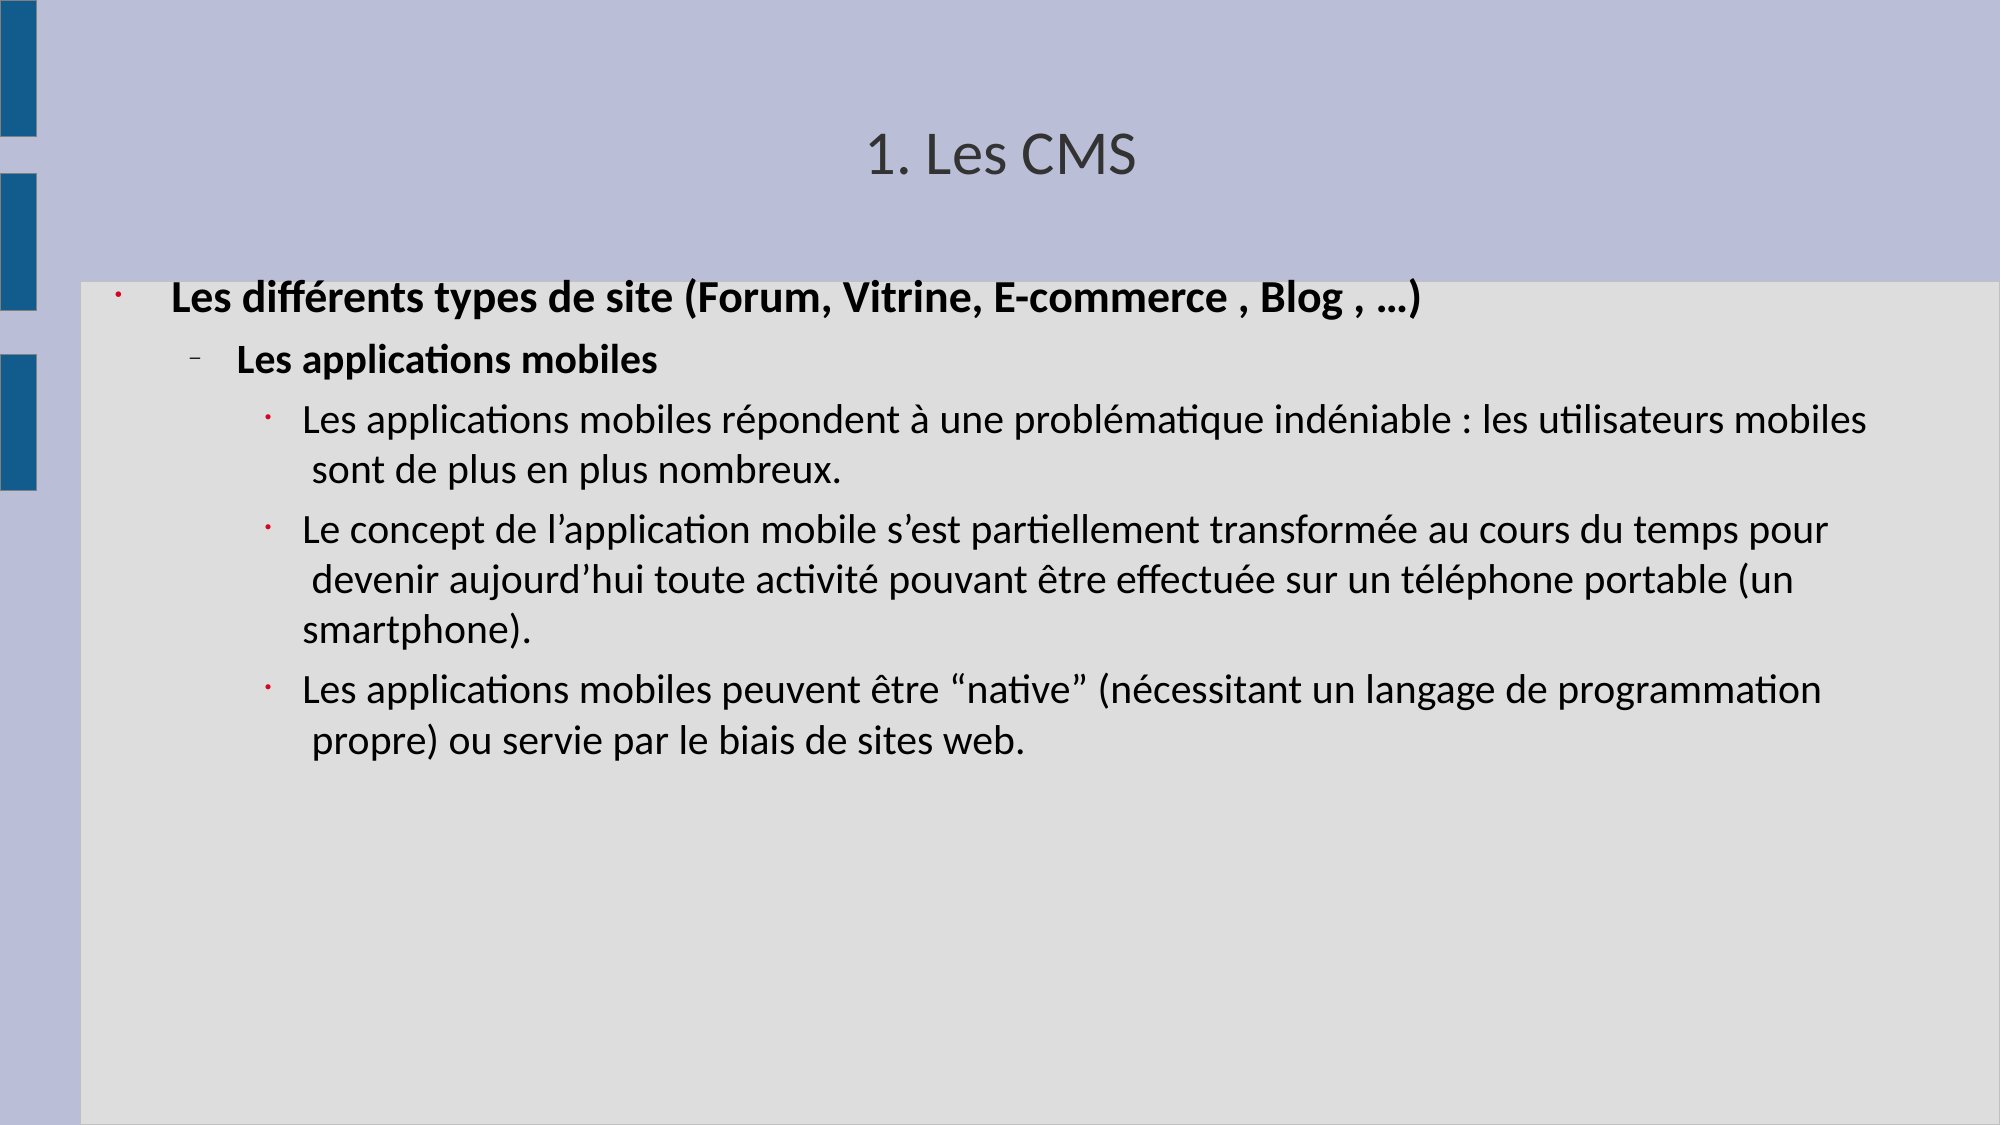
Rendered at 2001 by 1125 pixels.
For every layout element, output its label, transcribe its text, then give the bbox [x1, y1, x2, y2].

title 1. Les CMS [859, 109, 1141, 254]
text_box Les différents types de site (Forum, Vitrine, E-commerce , Blog , …) Les applications mobiles Les applications mobiles répondent à une problématique indéniable : les utilisateurs mobiles sont de plus en plus nombreux. Le concept de l’application mobile s’est partiellement transformée au cours du temps pour devenir aujourd’hui toute activité pouvant être effectuée sur un téléphone portable (un smartphone). Les applications mobiles peuvent être “native” (nécessitant un langage de programmation propre) ou servie par le biais de sites web. [112, 254, 1872, 763]
